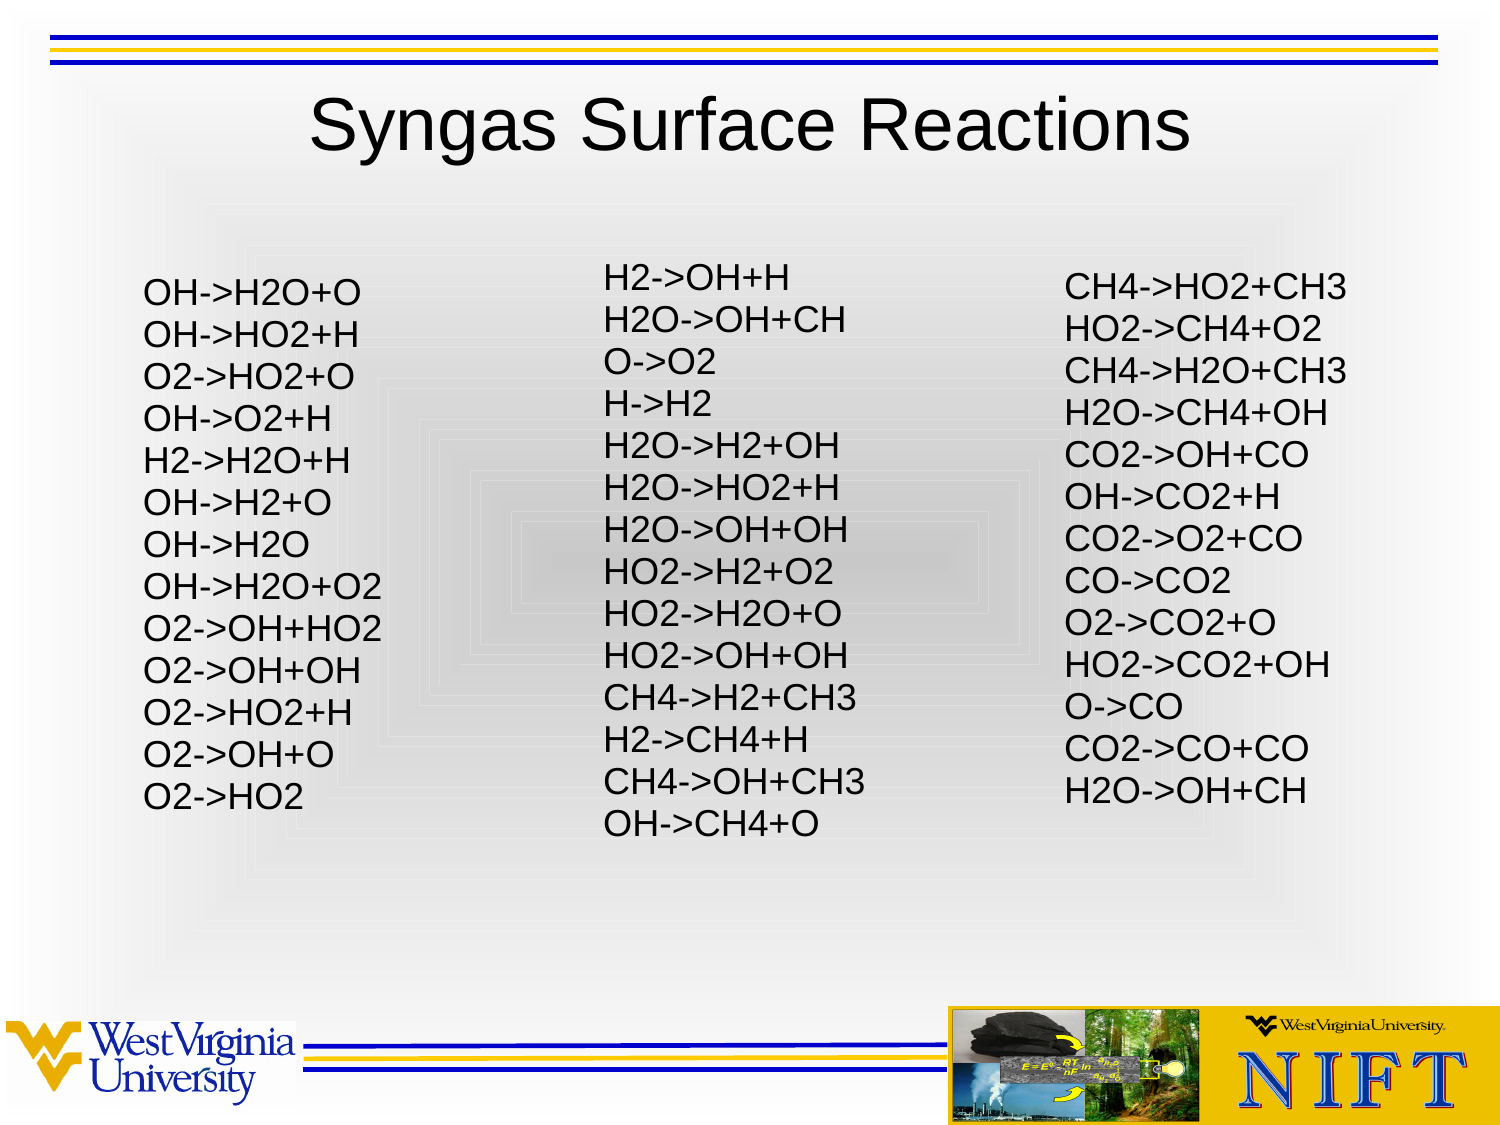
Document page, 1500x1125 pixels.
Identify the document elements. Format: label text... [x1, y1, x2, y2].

text_box H2->OH+H H2O->OH+CH O->O2 H->H2 H2O->H2+OH H2O->HO2+H H2O->OH+OH HO2->H2+O2 HO2->H2O+O HO2->OH+OH CH4->H2+CH3 H2->CH4+H CH4->OH+CH3 OH->CH4+O [588, 249, 880, 852]
picture [948, 1006, 1500, 1125]
text_box OH->H2O+O OH->HO2+H O2->HO2+O OH->O2+H H2->H2O+H OH->H2+O OH->H2O OH->H2O+O2 O2->OH+HO2 O2->OH+OH O2->HO2+H O2->OH+O O2->HO2 [128, 264, 398, 825]
text_box CH4->HO2+CH3 HO2->CH4+O2 CH4->H2O+CH3 H2O->CH4+OH CO2->OH+CO OH->CO2+H CO2->O2+CO CO->CO2 O2->CO2+O HO2->CO2+OH O->CO CO2->CO+CO H2O->OH+CH [1049, 258, 1362, 820]
title Syngas Surface Reactions [75, 64, 1426, 186]
